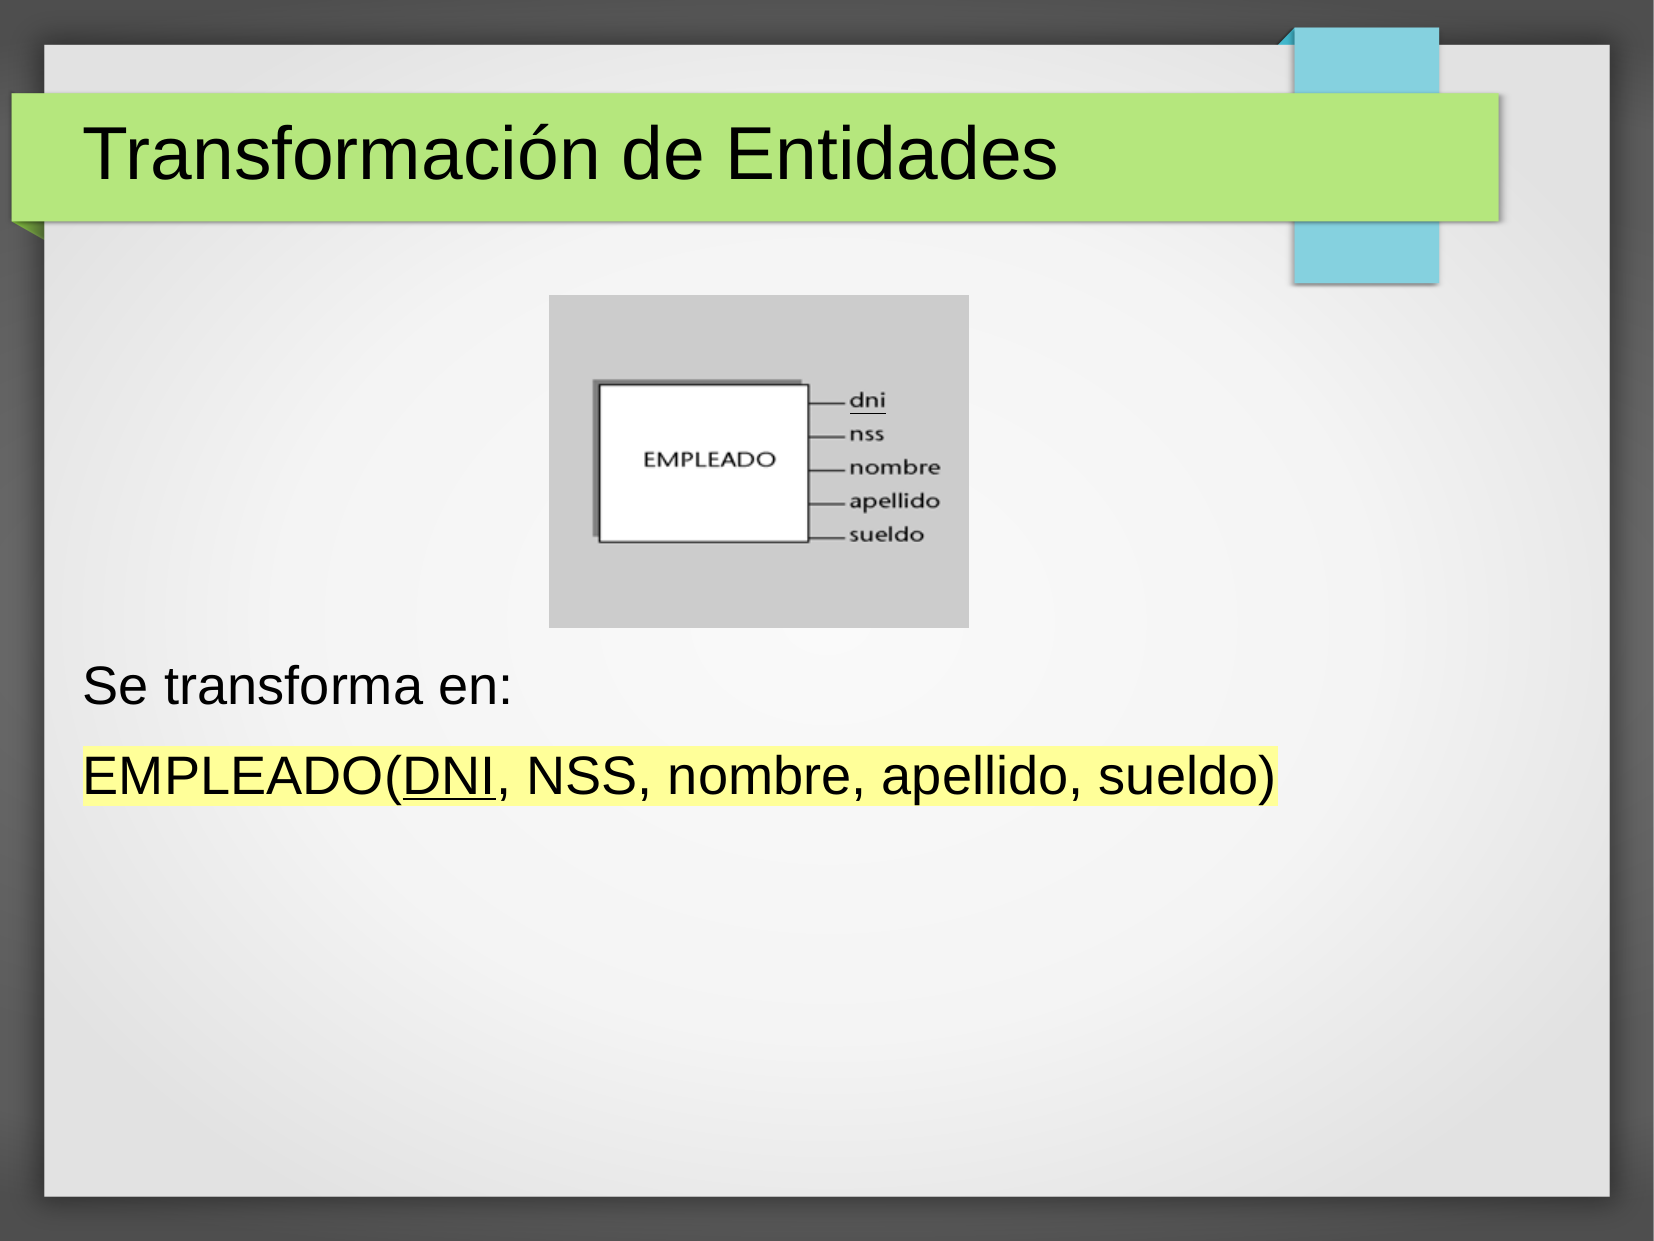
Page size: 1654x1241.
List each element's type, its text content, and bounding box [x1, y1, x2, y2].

picture [0, 0, 1654, 1241]
list Se transforma en: EMPLEADO(DNI, NSS, nombre, apellido, sueldo) [82, 295, 1571, 1015]
title Transformación de Entidades [82, 94, 1264, 213]
